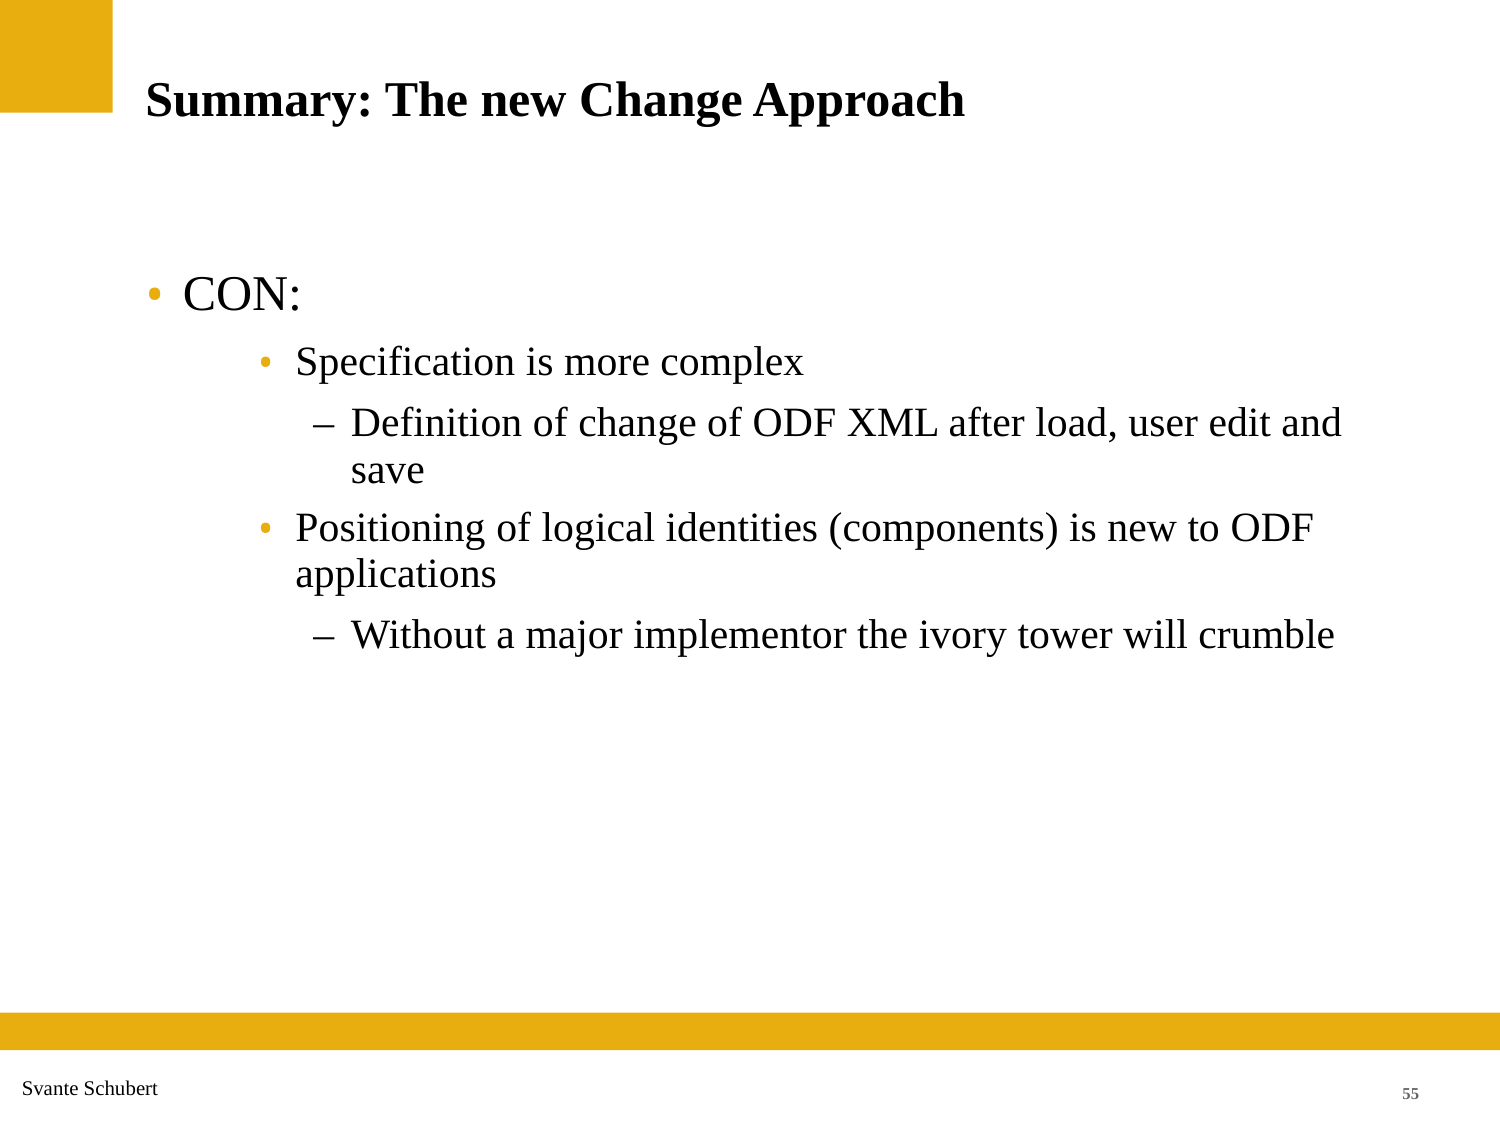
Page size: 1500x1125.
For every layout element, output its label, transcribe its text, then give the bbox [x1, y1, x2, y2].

title Summary: The new Change Approach [145, 67, 1388, 219]
list CON: Specification is more complex Definition of change of ODF XML after load, user edit and save Positioning of logical identities (components) is new to ODF applications Without a major implementor the ivory tower will crumble [145, 265, 1423, 1009]
